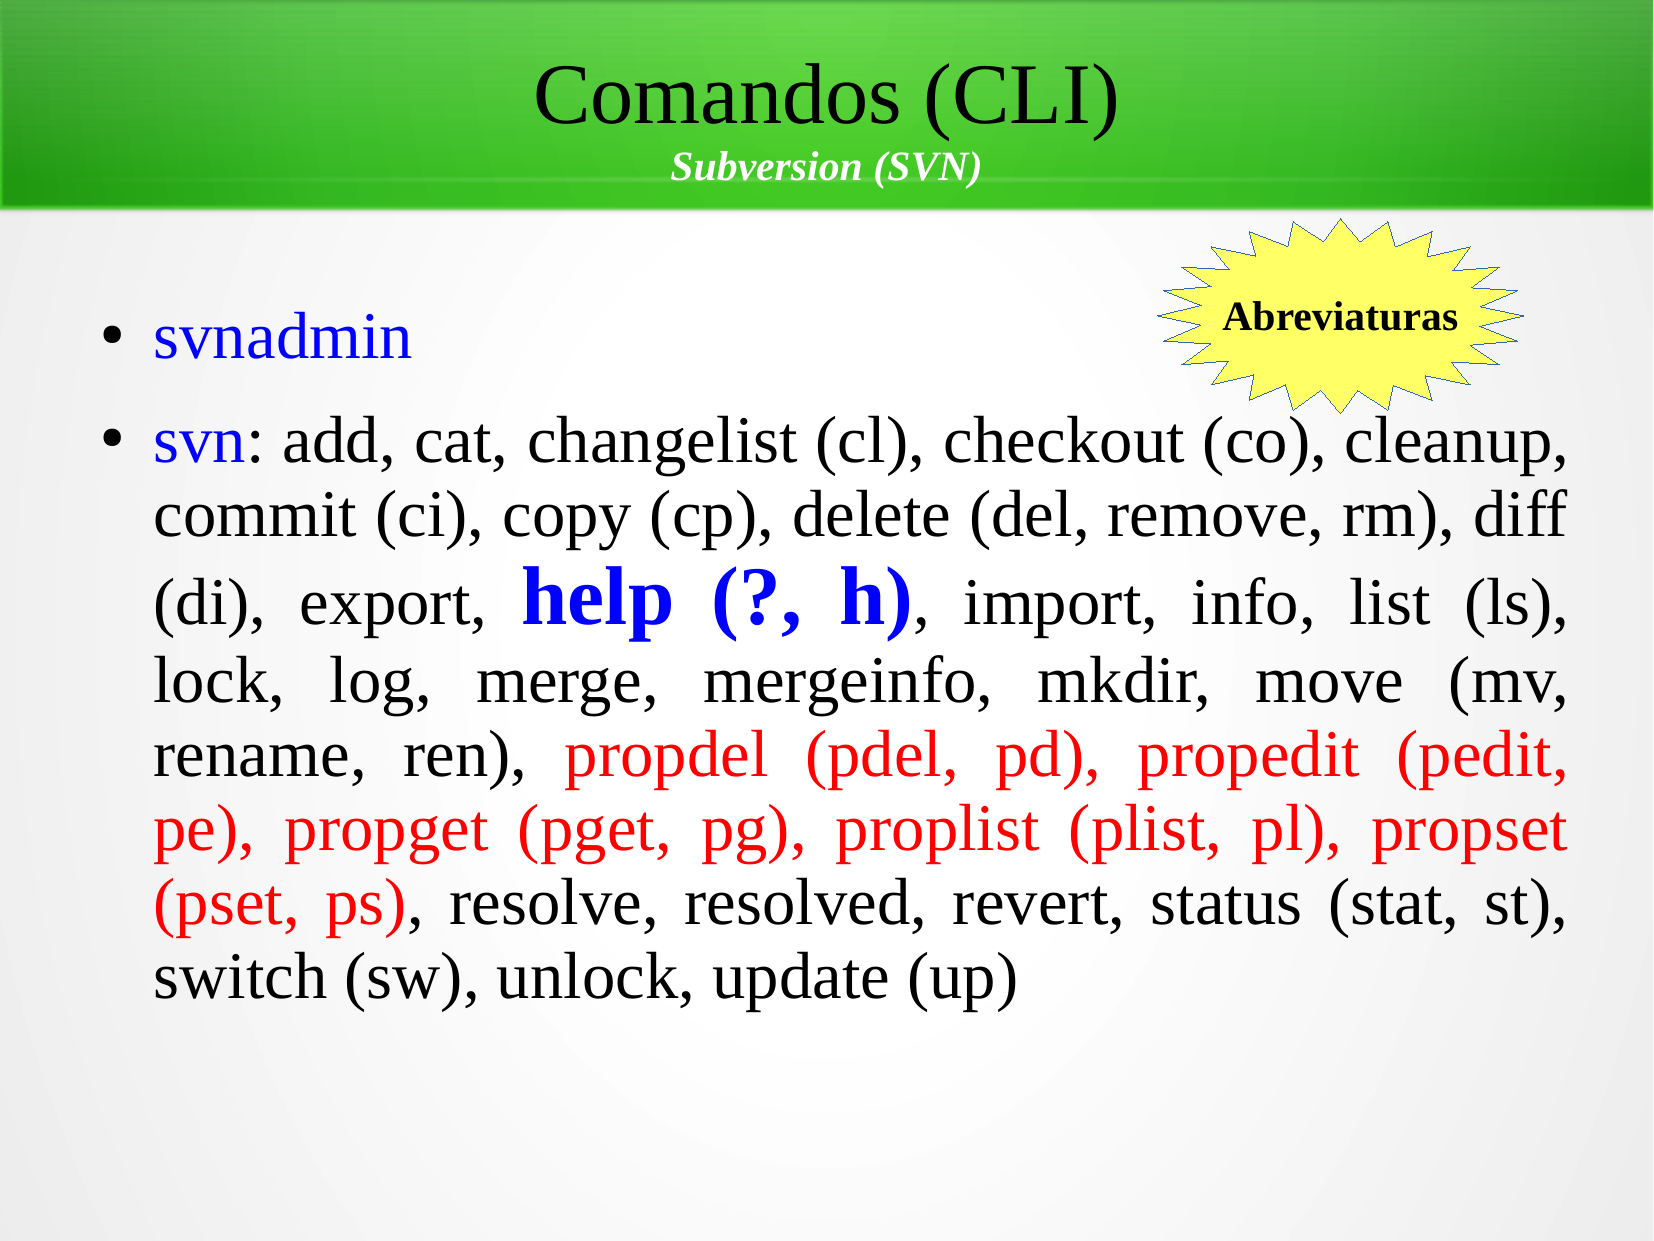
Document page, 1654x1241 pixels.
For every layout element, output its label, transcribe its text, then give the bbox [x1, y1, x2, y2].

title Comandos (CLI) Subversion (SVN) [82, 46, 1571, 190]
text_box Abreviaturas [1157, 218, 1524, 414]
list svnadmin svn: add, cat, changelist (cl), checkout (co), cleanup, commit (ci), copy (cp), delete (del, remove, rm), diff (di), export, help (?, h), import, info, list (ls), lock, log, merge, mergeinfo, mkdir, move (mv, rename, ren), propdel (pdel, pd), propedit (pedit, pe), propget (pget, pg), proplist (plist, pl), propset (pset, ps), resolve, resolved, revert, status (stat, st), switch (sw), unlock, update (up) [82, 299, 1571, 1019]
picture [0, 0, 1654, 1241]
